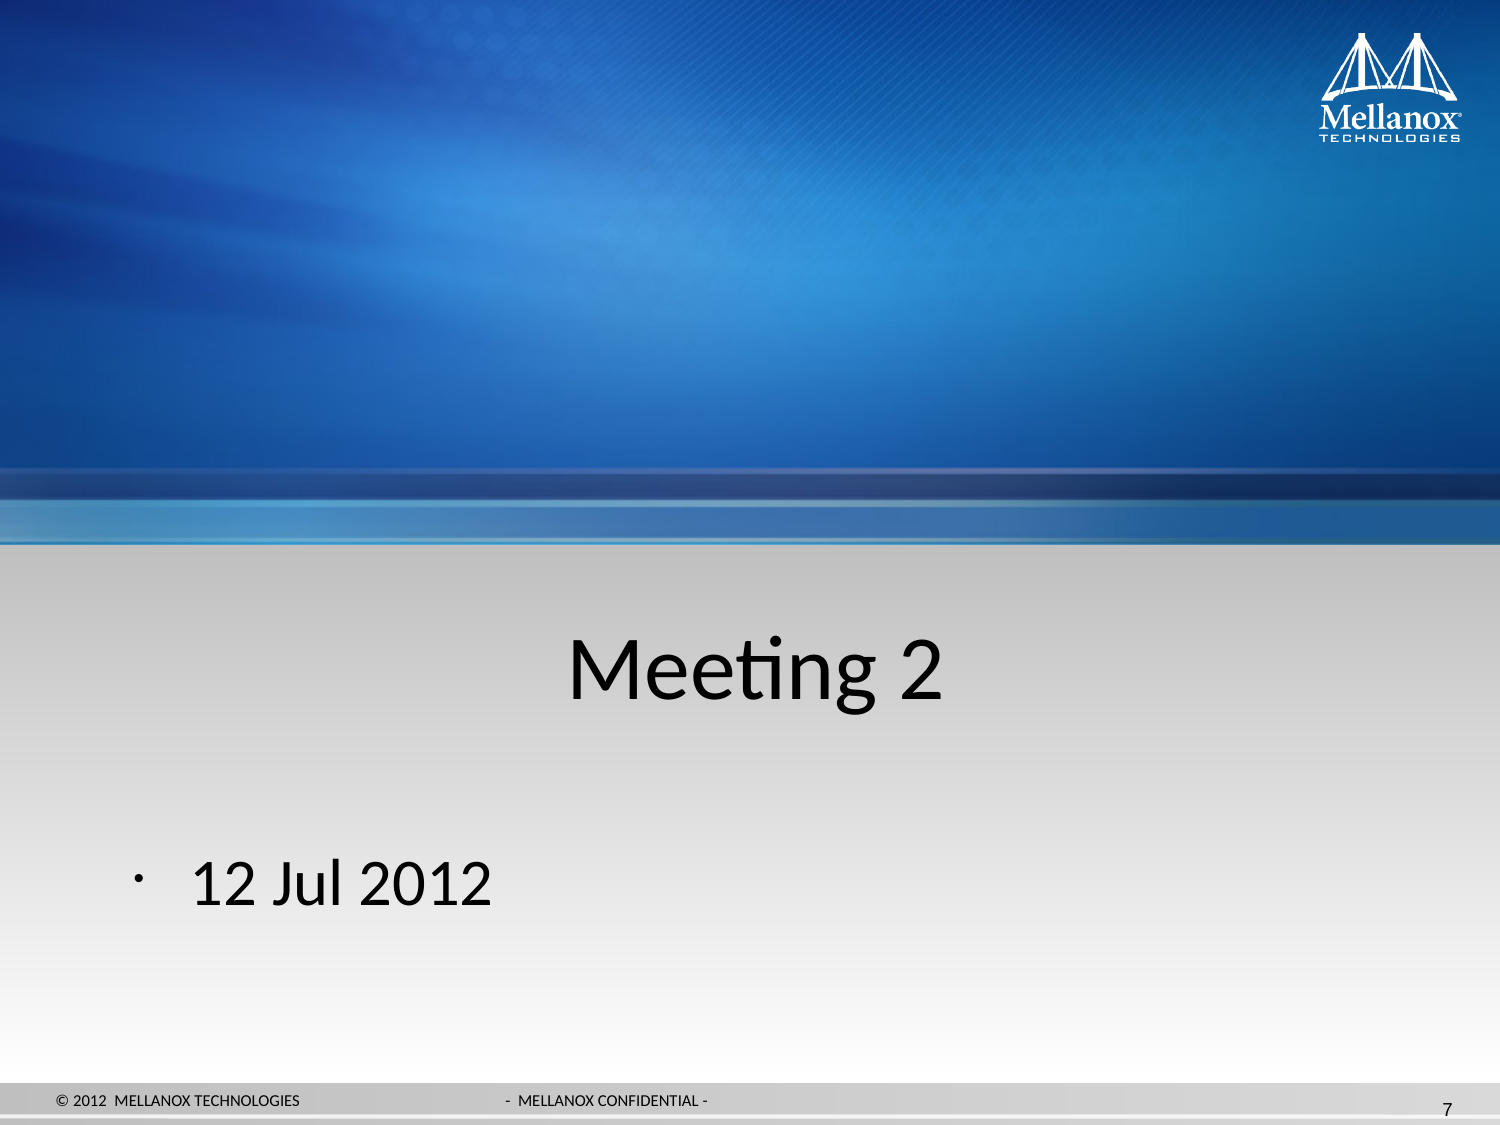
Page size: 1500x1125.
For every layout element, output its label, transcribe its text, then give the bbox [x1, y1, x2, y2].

picture [0, 0, 1500, 545]
title Meeting 2 [118, 593, 1394, 789]
list 12 Jul 2012 [118, 823, 1394, 996]
